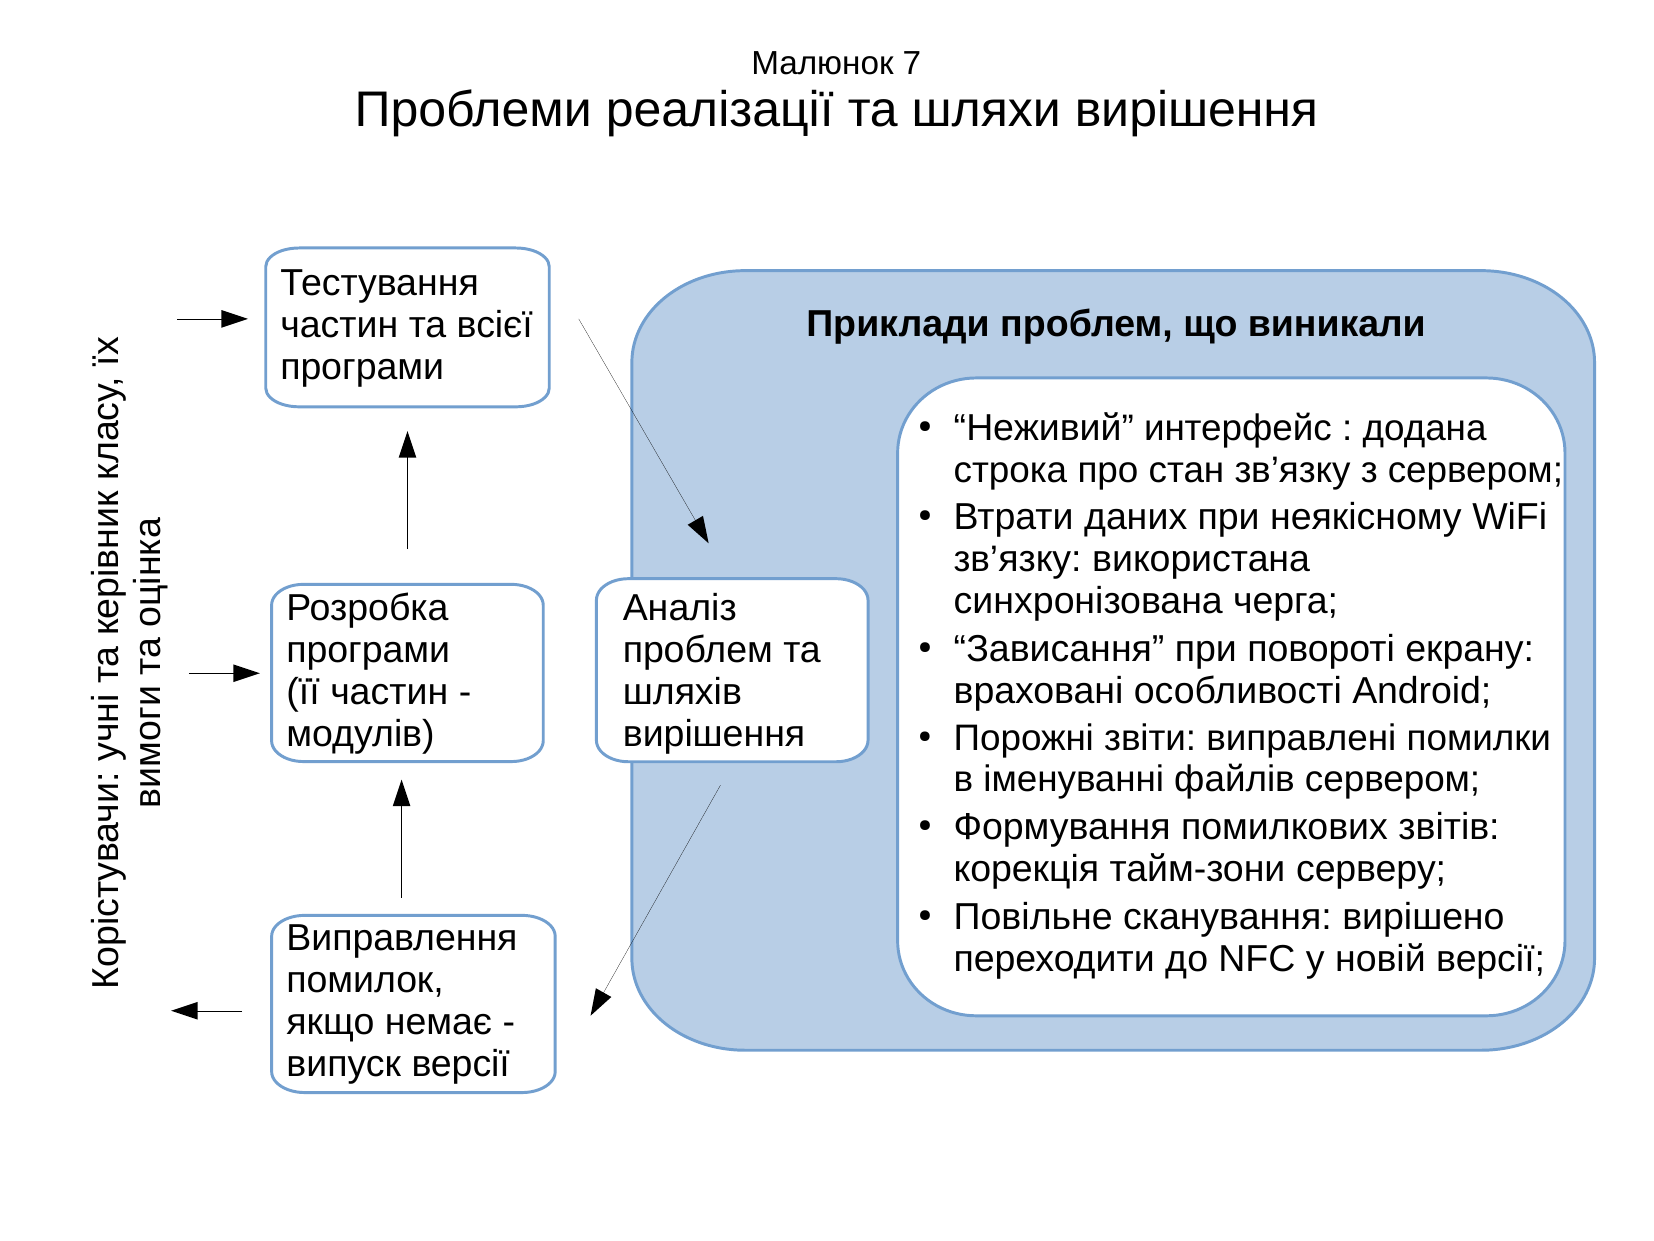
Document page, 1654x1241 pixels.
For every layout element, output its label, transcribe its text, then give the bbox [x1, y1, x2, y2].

text_box [276, 247, 539, 253]
text_box Аналіз проблем та шляхів вирішення [608, 578, 869, 803]
text_box Тестування частин та всієї програми [265, 253, 550, 437]
text_box [532, 589, 544, 757]
text_box Малюнок 7 Проблеми реалізації та шляхи вирішення [92, 11, 1581, 170]
text_box Розробка програми (її частин - модулів) [271, 578, 532, 762]
text_box Приклади проблем, що виникали [779, 295, 1453, 395]
text_box [631, 270, 1595, 1051]
text_box Виправлення помилок, якщо немає - випуск версії [271, 909, 556, 1135]
text_box [596, 583, 608, 757]
text_box “Неживий” интерфейс : додана строка про стан зв’язку з сервером; Втрати даних при неякісному WiFi зв’язку: використана синхронізована черга; “Зависання” при повороті екрану: враховані особливості Android; Порожні звіти: виправлені помилки в іменуванні файлів сервером; Формування помилкових звітів: корекція тайм-зони серверу; Повільне сканування: вирішено переходити до NFC у новій версії; [903, 399, 1595, 1028]
text_box Корістувачи: учні та керівник класу, їх вимоги та оцінка [76, 271, 176, 1004]
text_box [631, 803, 709, 941]
